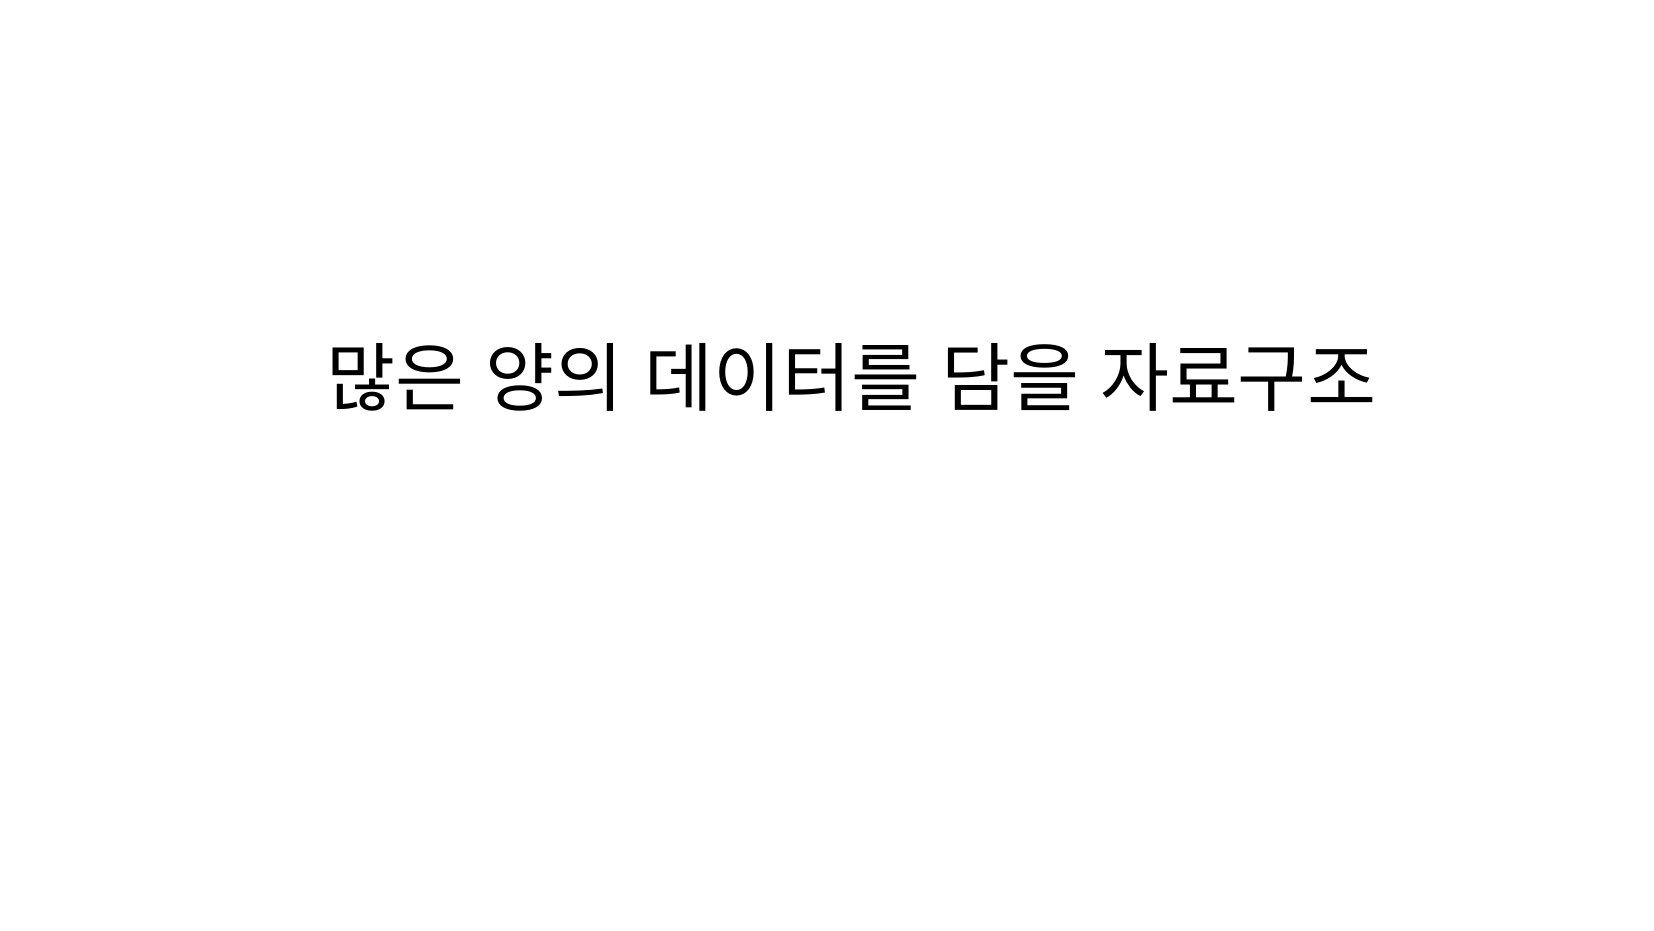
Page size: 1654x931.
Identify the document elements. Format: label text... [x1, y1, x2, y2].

list 많은 양의 데이터를 담을 자료구조 [82, 318, 1571, 859]
